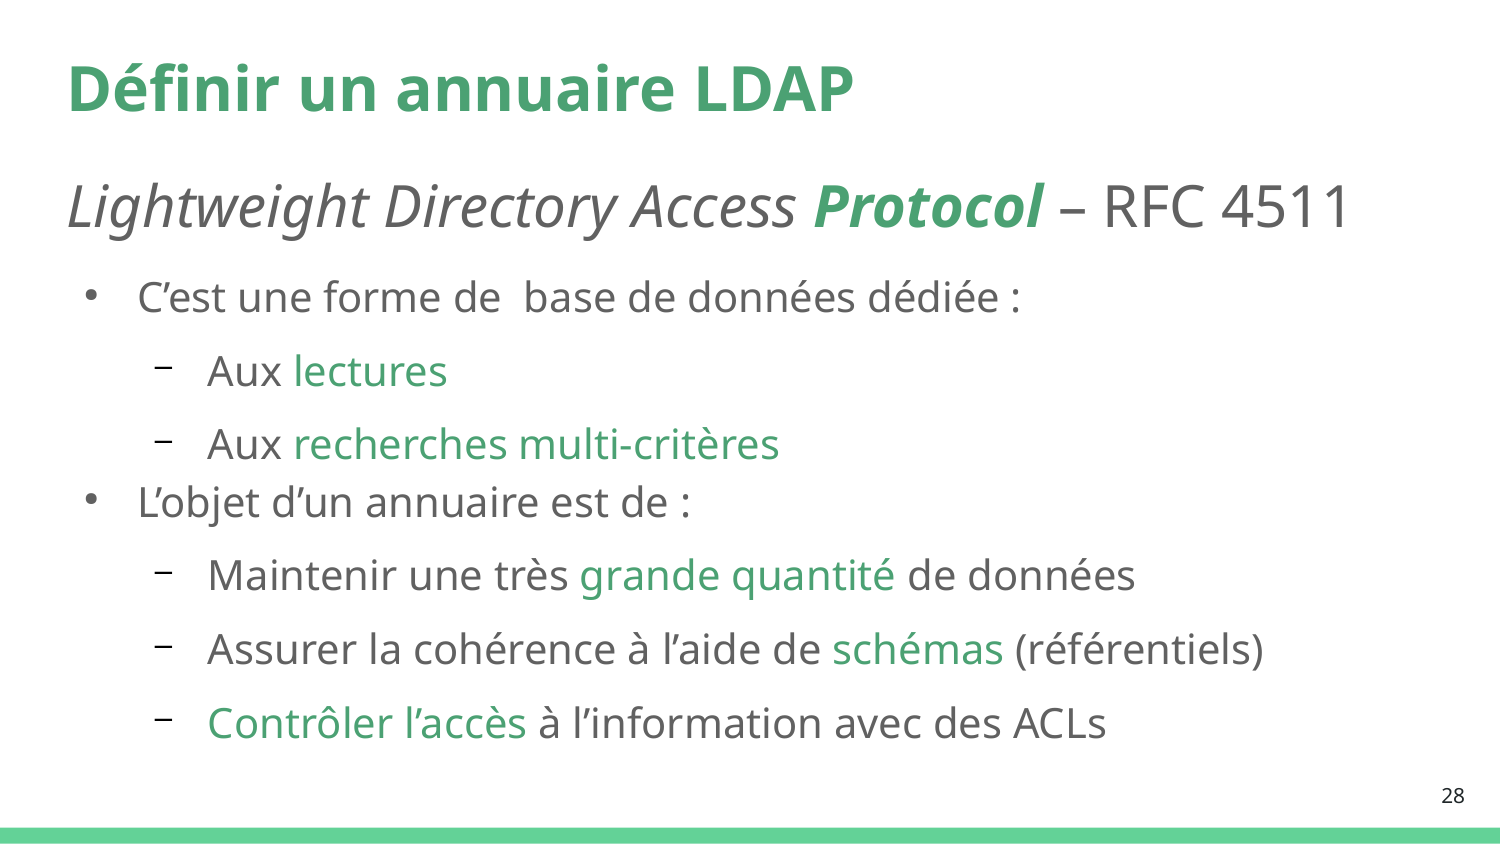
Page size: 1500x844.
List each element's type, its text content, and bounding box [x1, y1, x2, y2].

slide_number <numéro> [1389, 764, 1480, 830]
title Définir un annuaire LDAP [51, 23, 1449, 117]
list Lightweight Directory Access Protocol – RFC 4511 C’est une forme de base de données dédiée : Aux lectures Aux recherches multi-critères L’objet d’un annuaire est de : Maintenir une très grande quantité de données Assurer la cohérence à l’aide de schémas (référentiels) Contrôler l’accès à l’information avec des ACLs [51, 144, 1418, 798]
